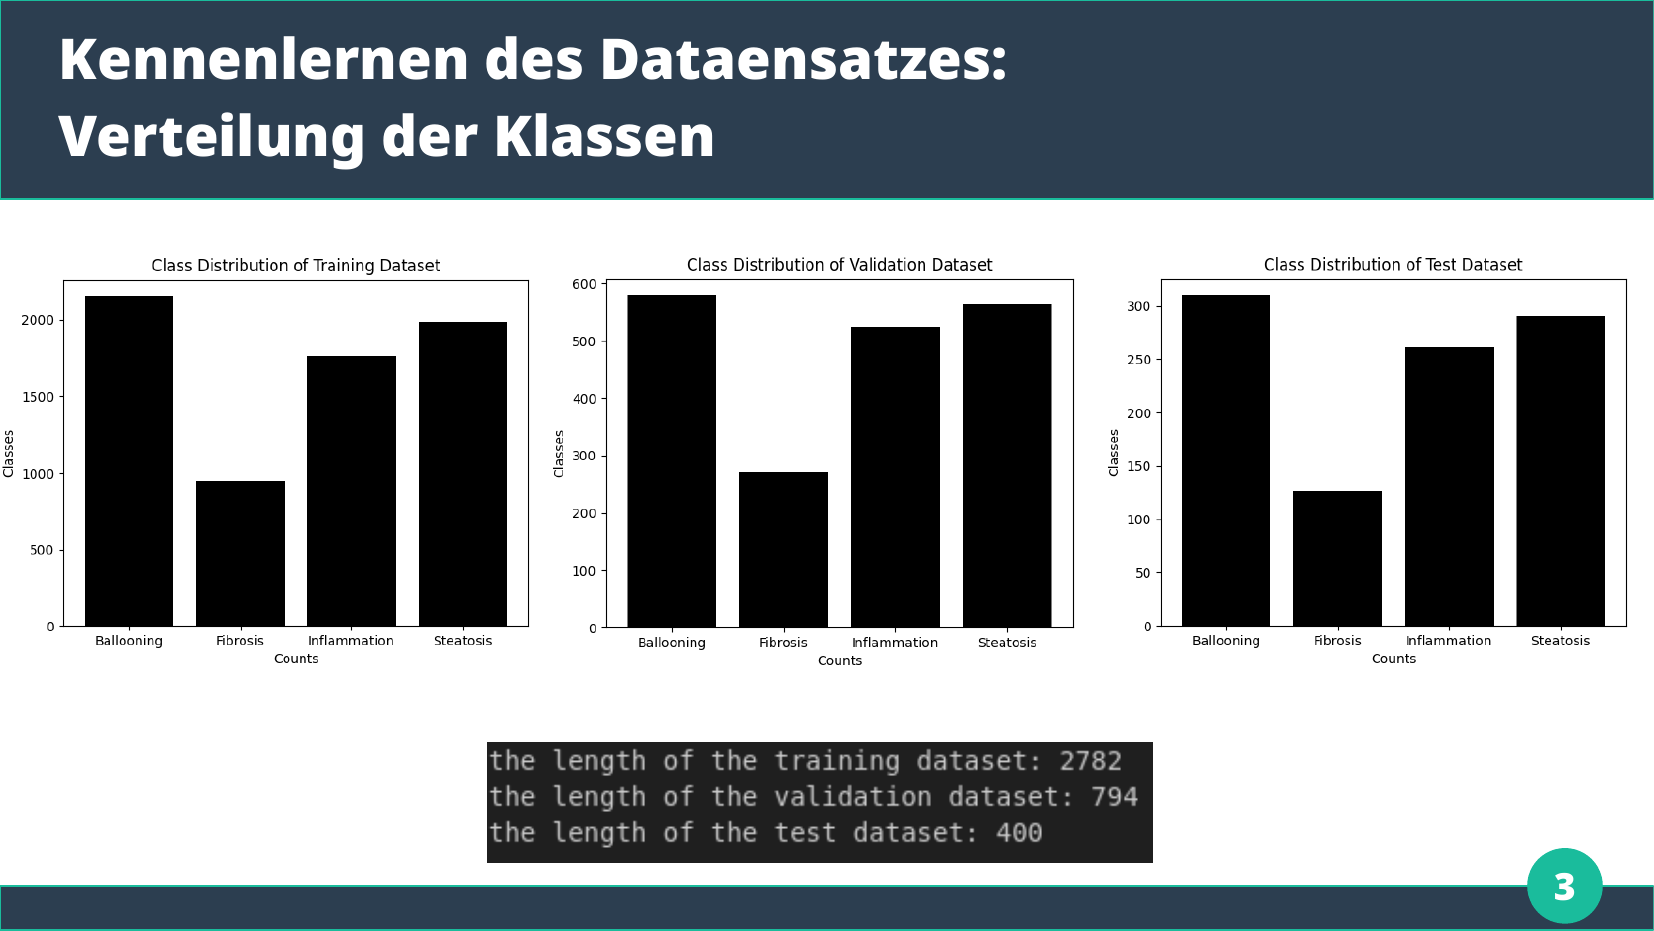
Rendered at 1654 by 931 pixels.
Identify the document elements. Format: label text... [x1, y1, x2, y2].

picture [0, 224, 1654, 677]
picture [487, 742, 1153, 863]
title Kennenlernen des Dataensatzes: Verteilung der Klassen [59, 37, 1595, 156]
